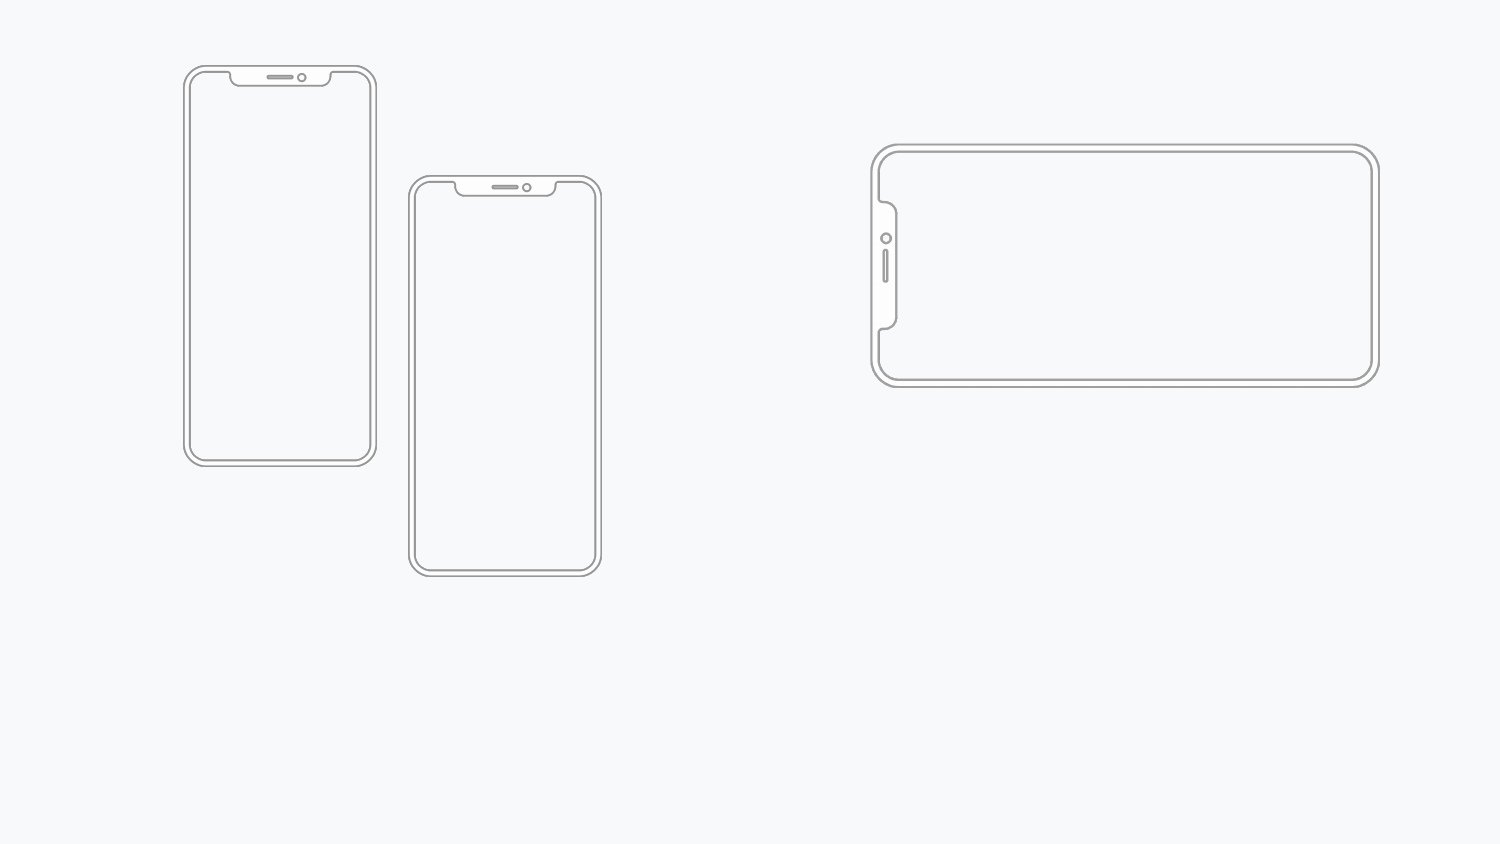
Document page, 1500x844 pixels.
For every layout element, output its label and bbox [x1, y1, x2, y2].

picture [183, 65, 377, 467]
picture [870, 144, 1380, 388]
picture [408, 175, 602, 577]
